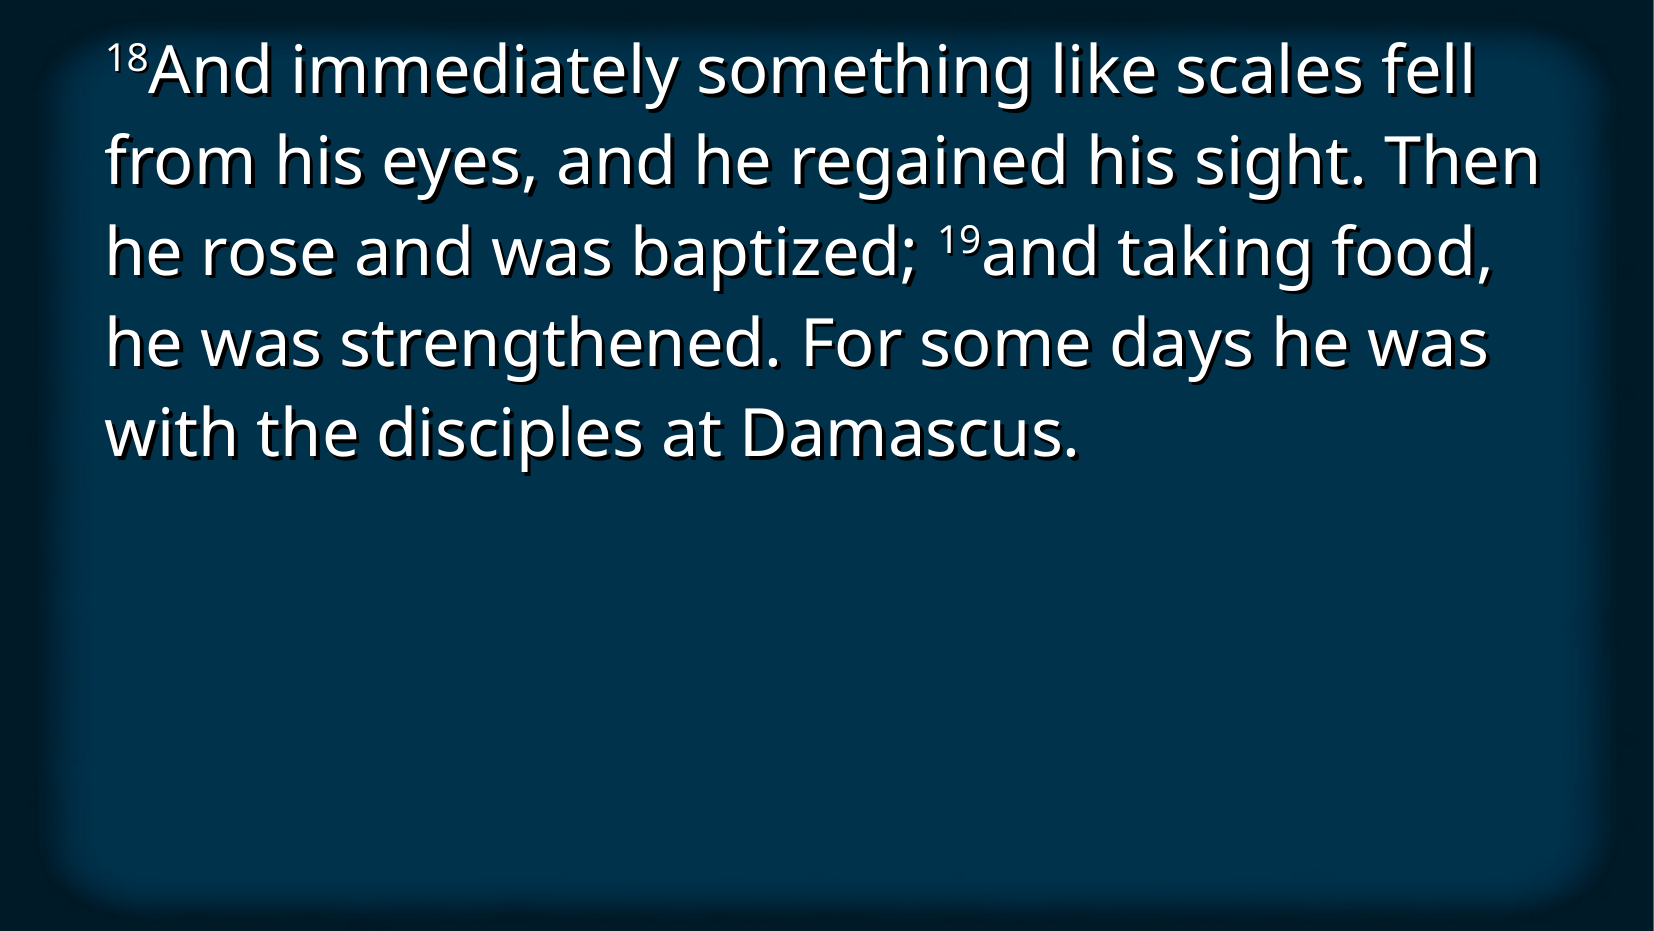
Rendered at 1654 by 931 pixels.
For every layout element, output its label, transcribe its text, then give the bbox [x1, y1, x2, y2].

text_box 18And immediately something like scales fell from his eyes, and he regained his sight. Then he rose and was baptized; 19and taking food, he was strengthened. For some days he was with the disciples at Damascus. [90, 15, 1576, 474]
picture [0, 0, 1654, 931]
